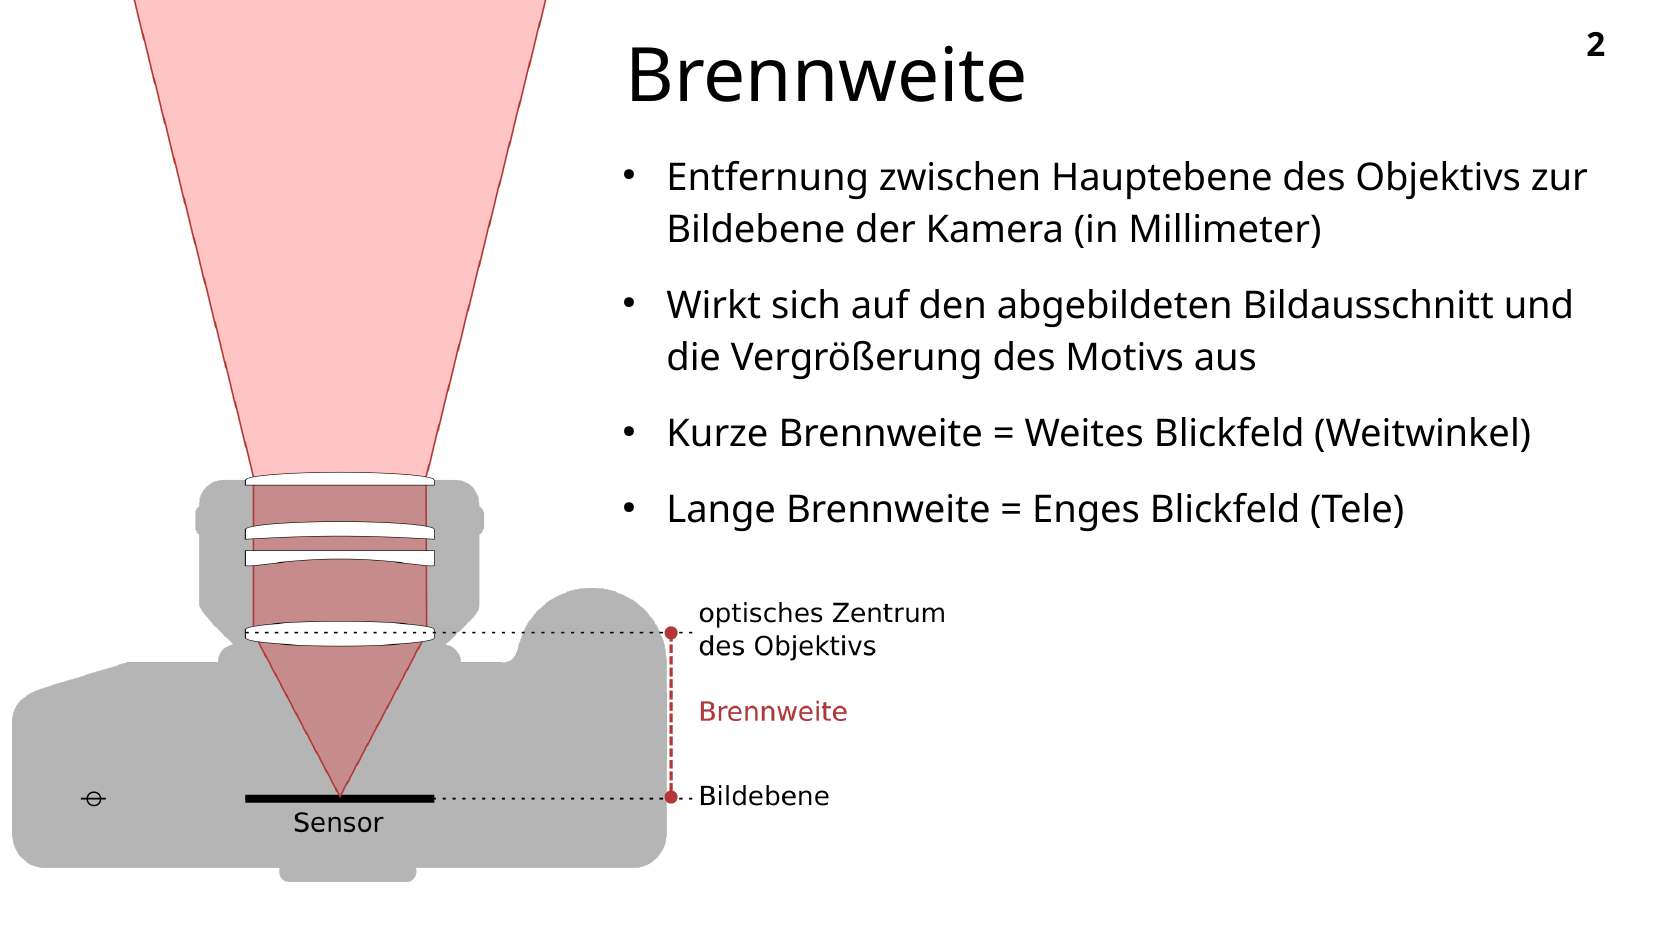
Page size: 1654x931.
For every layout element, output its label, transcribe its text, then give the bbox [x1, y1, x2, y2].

title Brennweite [946, 13, 1571, 132]
list Entfernung zwischen Hauptebene des Objektivs zur Bildebene der Kamera (in Millimeter) Wirkt sich auf den abgebildeten Bildausschnitt und die Vergrößerung des Motivs aus Kurze Brennweite = Weites Blickfeld (Weitwinkel) Lange Brennweite = Enges Blickfeld (Tele) [946, 150, 1621, 541]
picture [12, 0, 946, 882]
